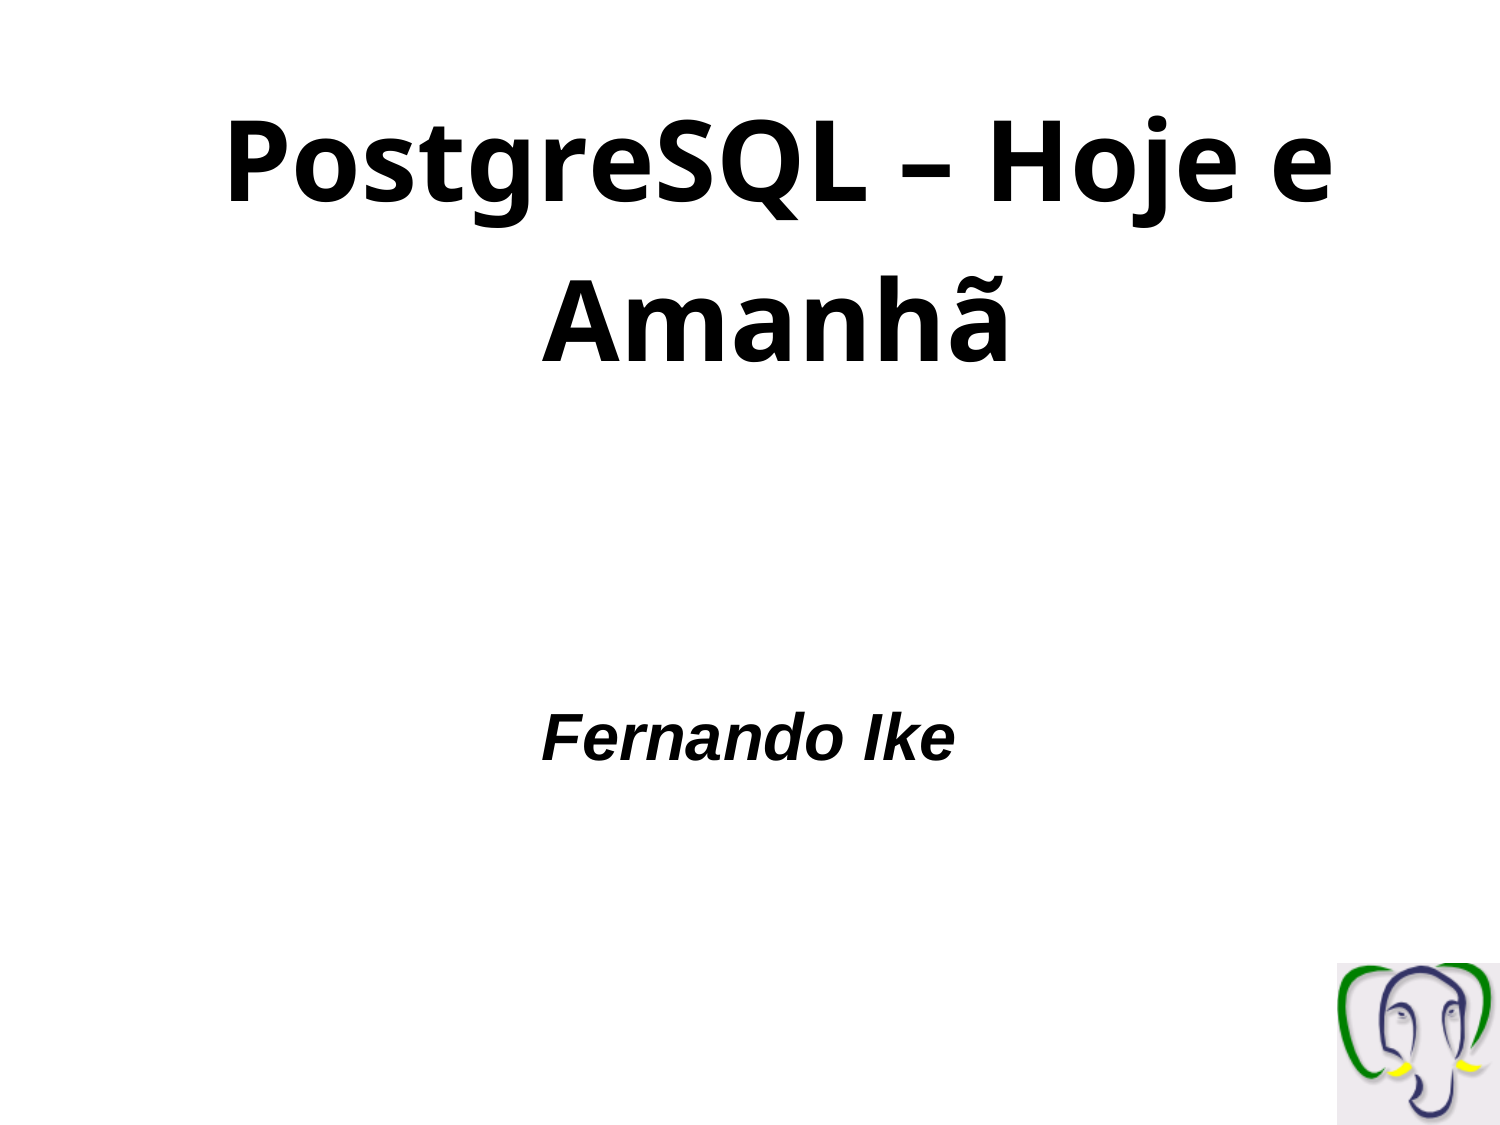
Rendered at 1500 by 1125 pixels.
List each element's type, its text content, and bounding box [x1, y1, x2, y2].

text_box PostgreSQL – Hoje e Amanhã [103, 65, 1454, 378]
text_box Fernando Ike [526, 688, 1057, 941]
picture [1337, 963, 1500, 1125]
